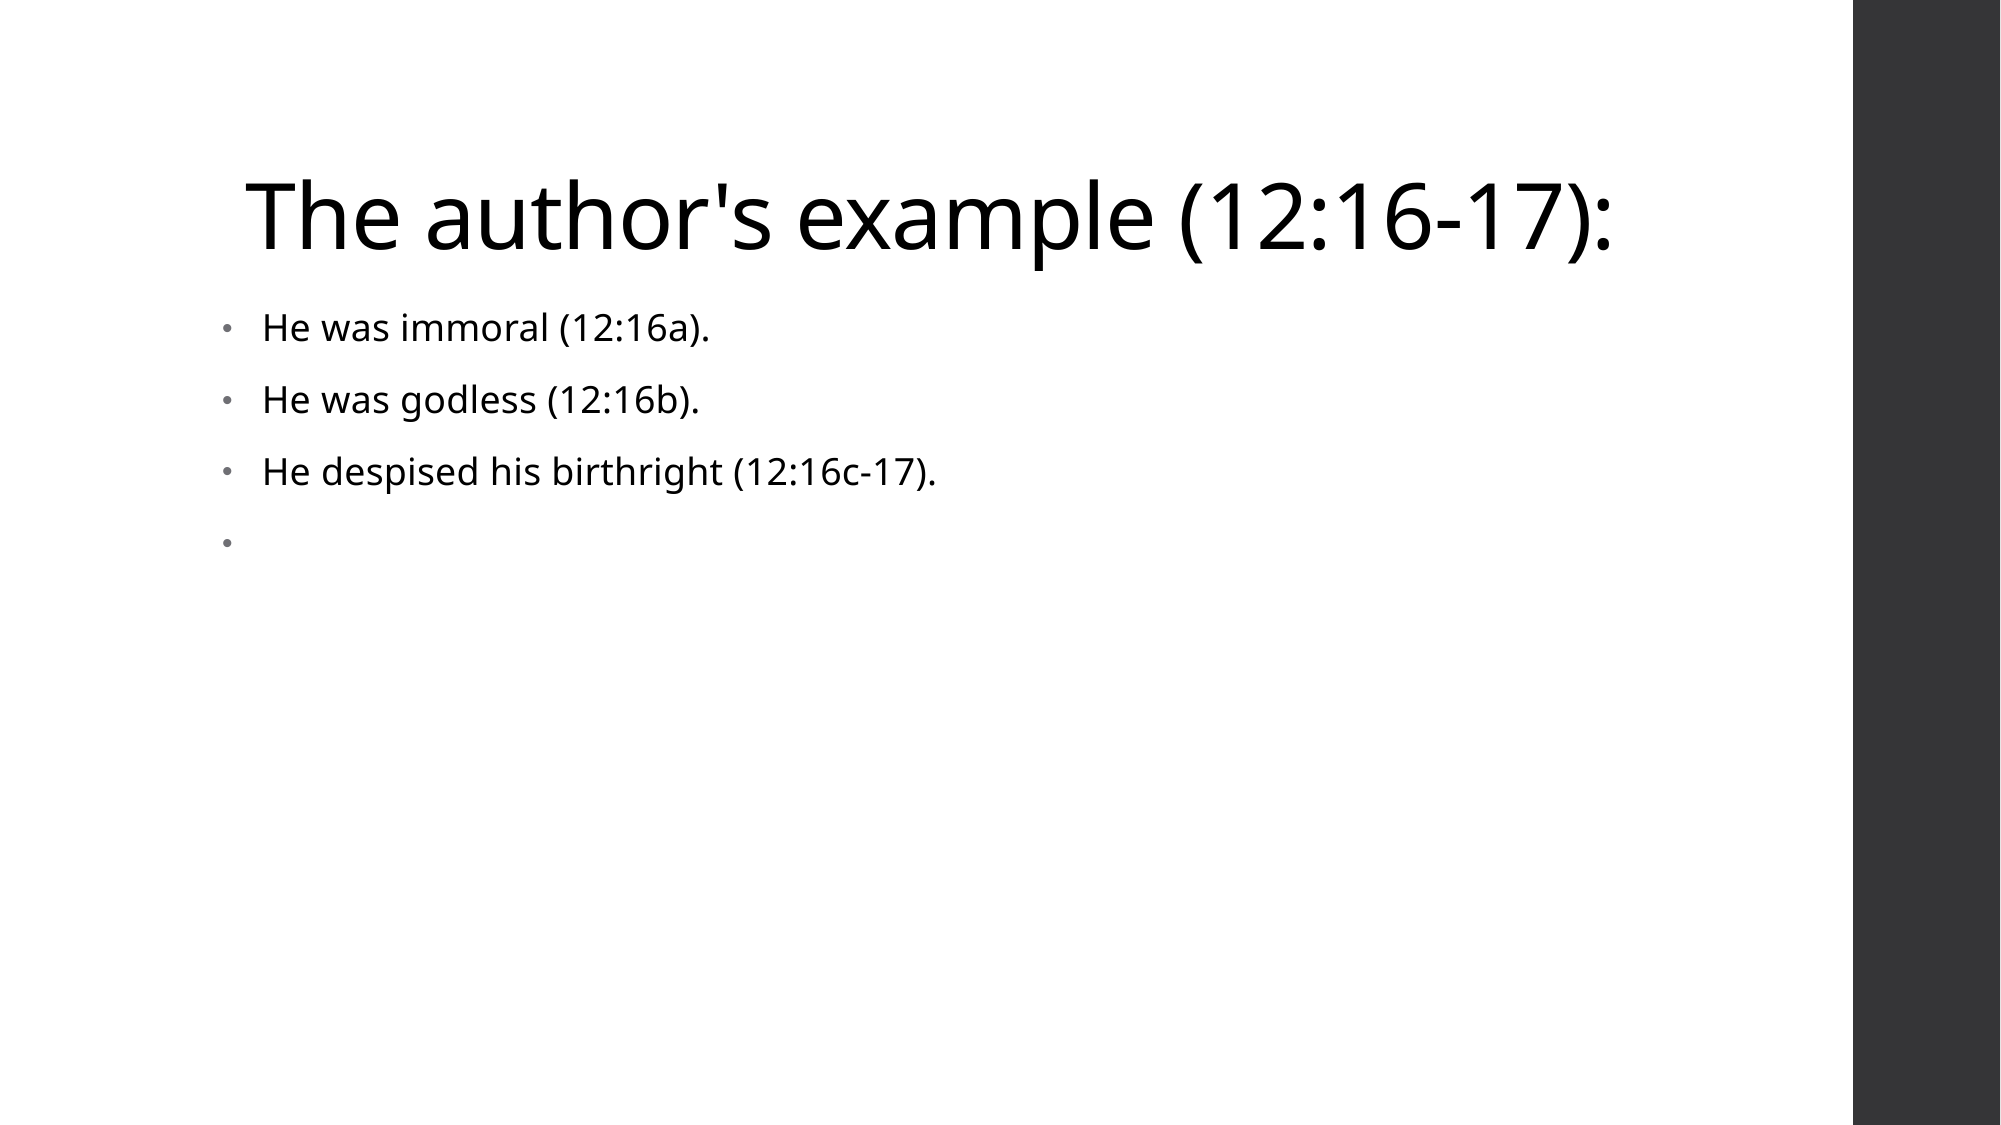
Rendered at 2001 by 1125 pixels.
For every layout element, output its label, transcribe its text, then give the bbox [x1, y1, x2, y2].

list He was immoral (12:16a). He was godless (12:16b). He despised his birthright (12:16c-17). [206, 299, 1617, 1014]
title The author's example (12:16-17): [206, 60, 1797, 278]
